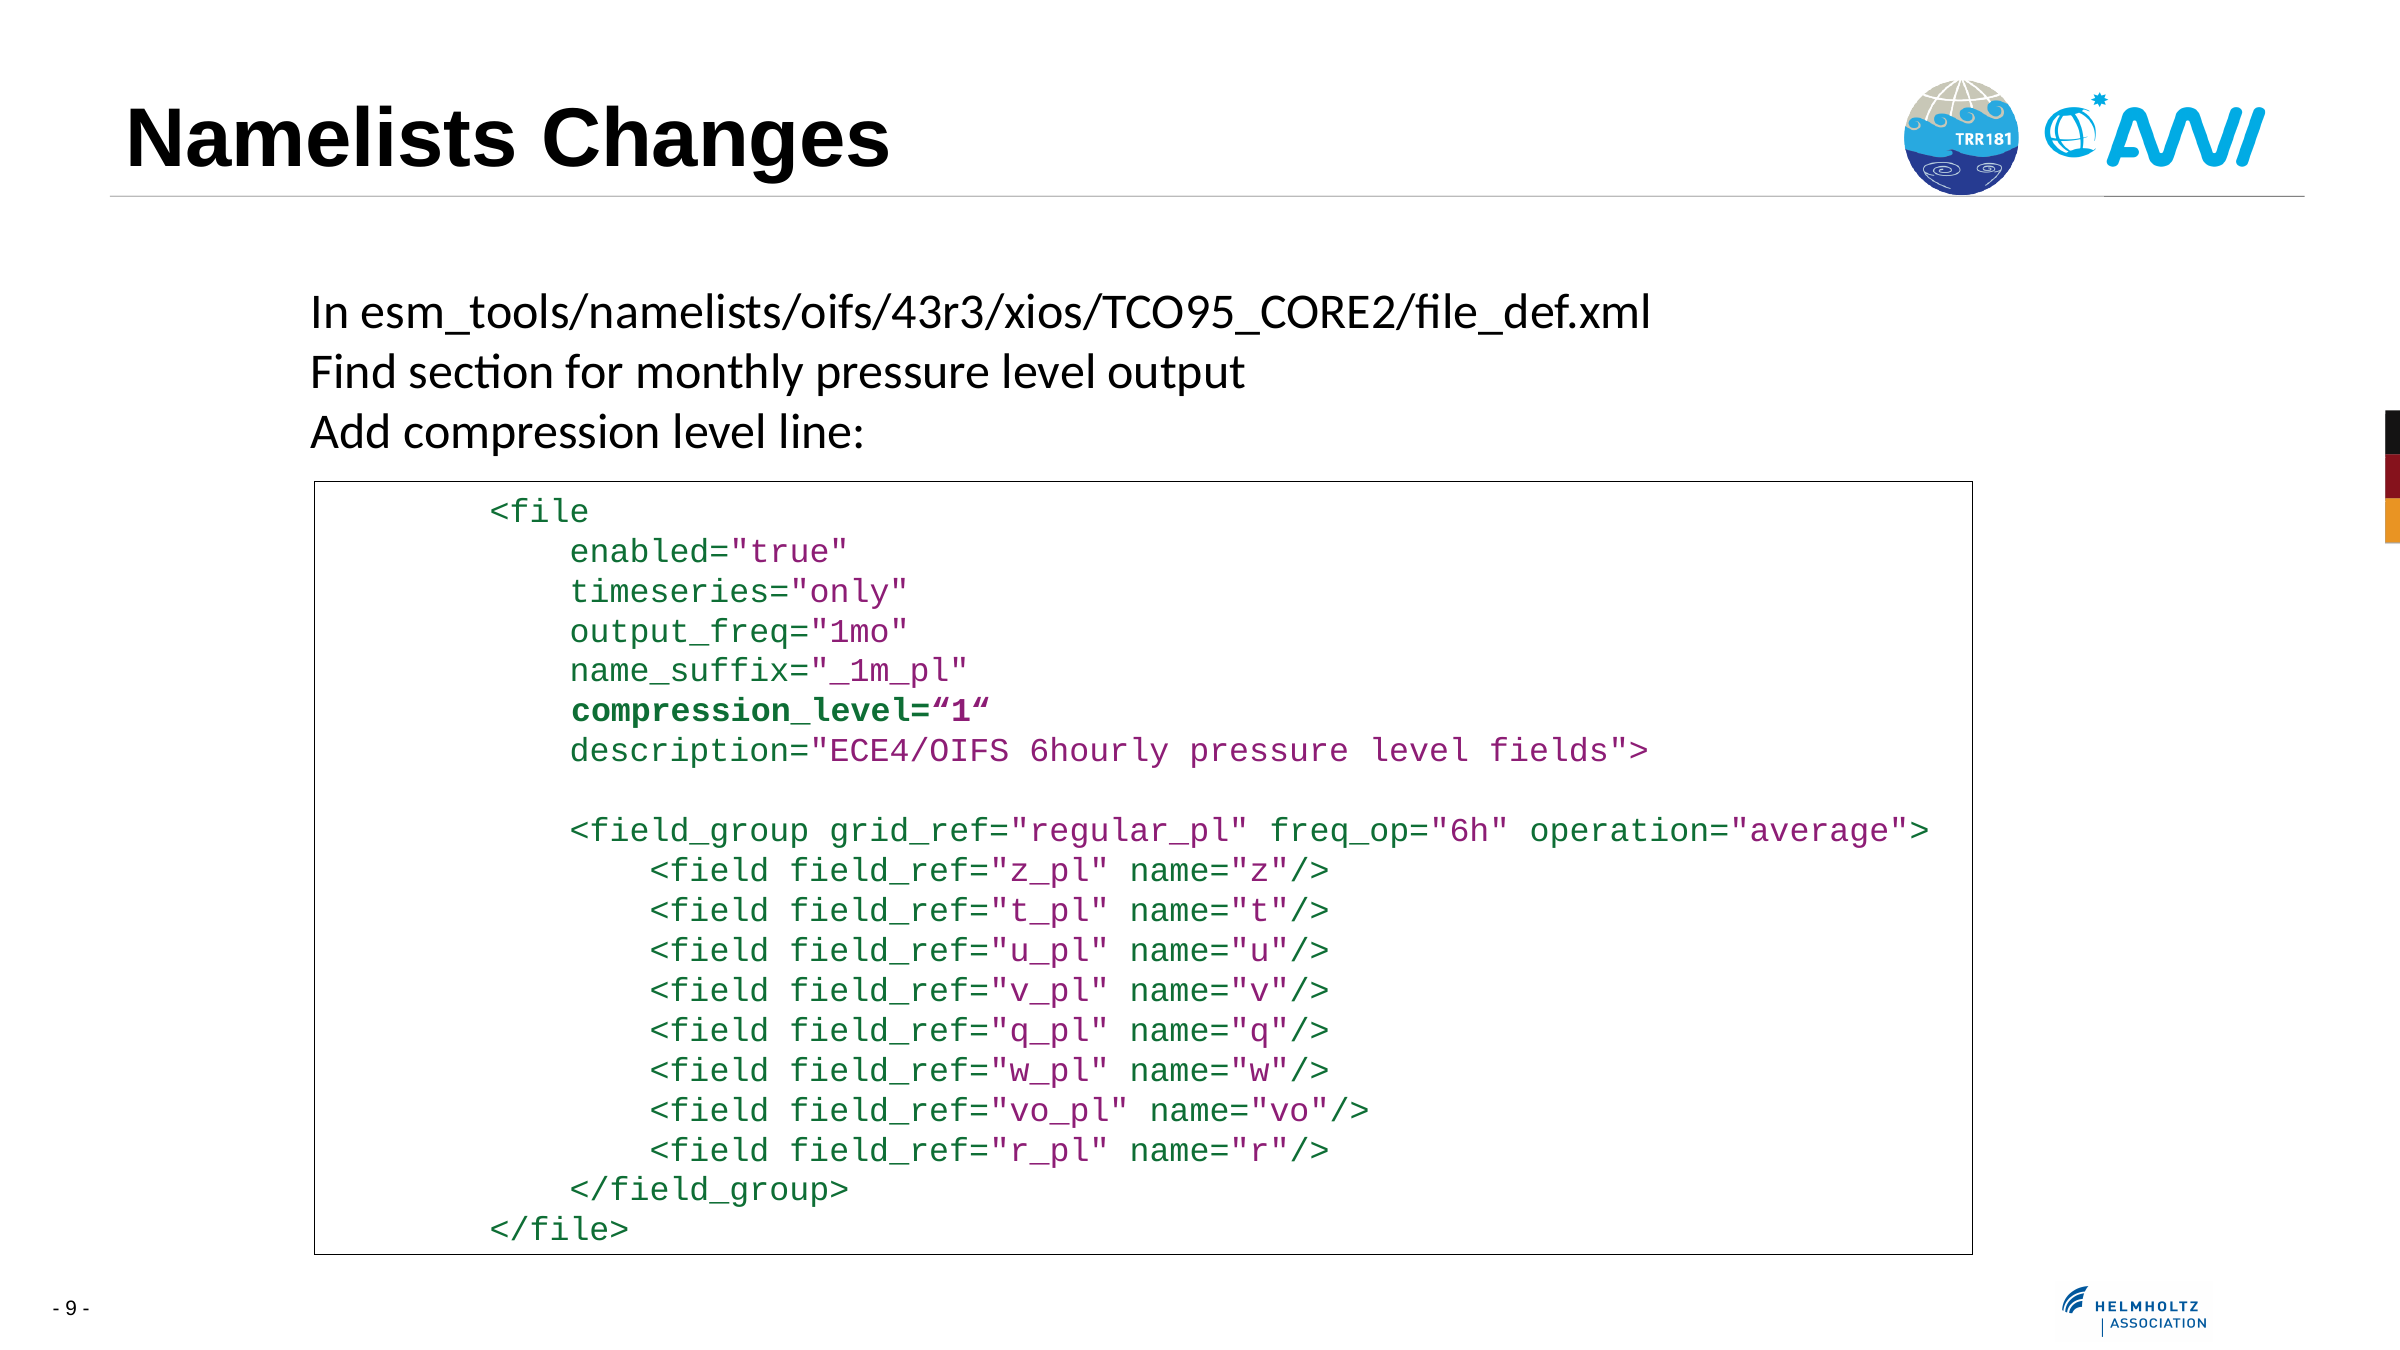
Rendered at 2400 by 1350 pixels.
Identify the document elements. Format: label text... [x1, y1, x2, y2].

text_box Namelists Changes [110, 75, 2297, 195]
picture [2055, 1281, 2213, 1342]
text_box <file enabled="true" timeseries="only" output_freq="1mo" name_suffix="_1m_pl" compression_level=“1“ description="ECE4/OIFS 6hourly pressure level fields"> <field_group grid_ref="regular_pl" freq_op="6h" operation="average"> <field field_ref="z_pl" name="z"/> <field field_ref="t_pl" name="t"/> <field field_ref="u_pl" name="u"/> <field field_ref="v_pl" name="v"/> <field field_ref="q_pl" name="q"/> <field field_ref="w_pl" name="w"/> <field field_ref="vo_pl" name="vo"/> <field field_ref="r_pl" name="r"/> </field_group> </file> [314, 481, 1973, 1255]
text_box In esm_tools/namelists/oifs/43r3/xios/TCO95_CORE2/file_def.xml Find section for monthly pressure level output Add compression level line: [295, 271, 1668, 467]
